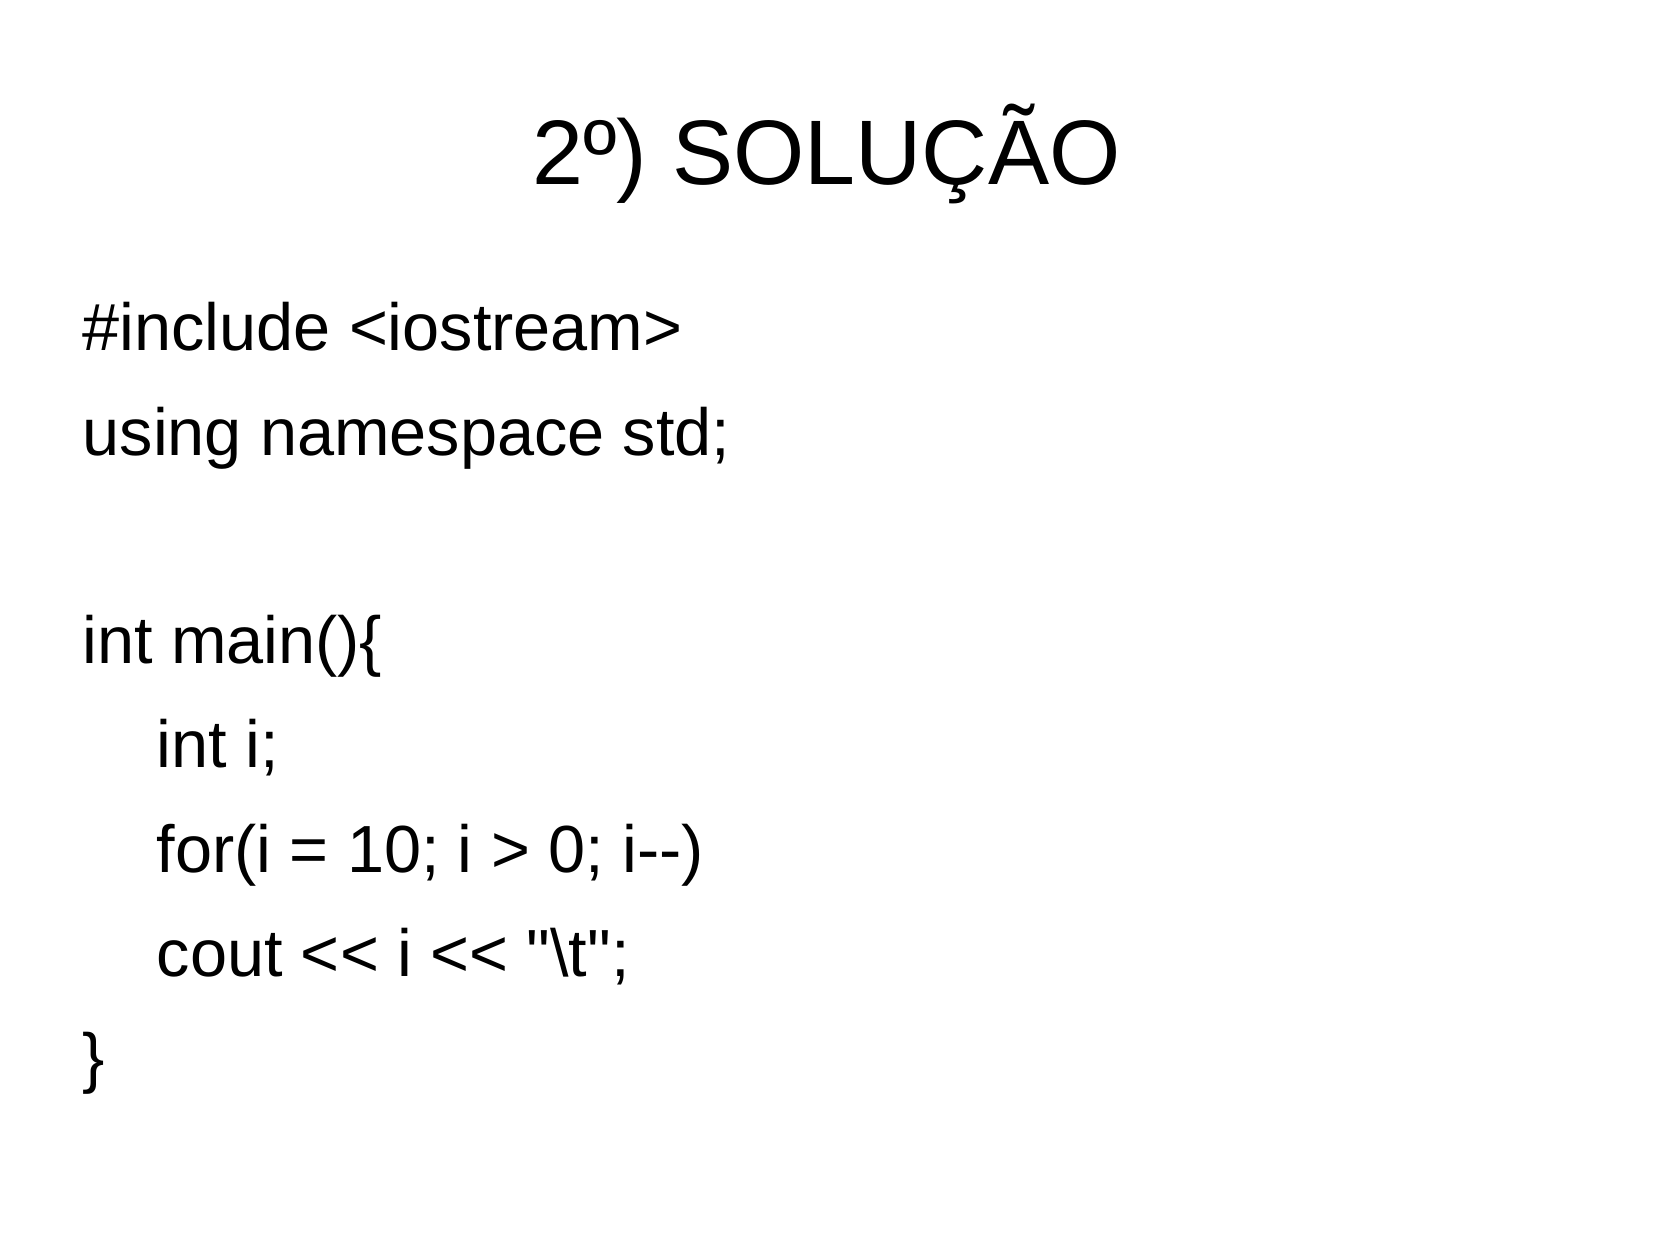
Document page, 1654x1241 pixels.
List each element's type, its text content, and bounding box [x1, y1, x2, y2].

list #include <iostream> using namespace std; int main(){ int i; for(i = 10; i > 0; i--) cout << i << "\t"; } [82, 290, 1571, 1109]
title 2º) SOLUÇÃO [82, 49, 1571, 257]
